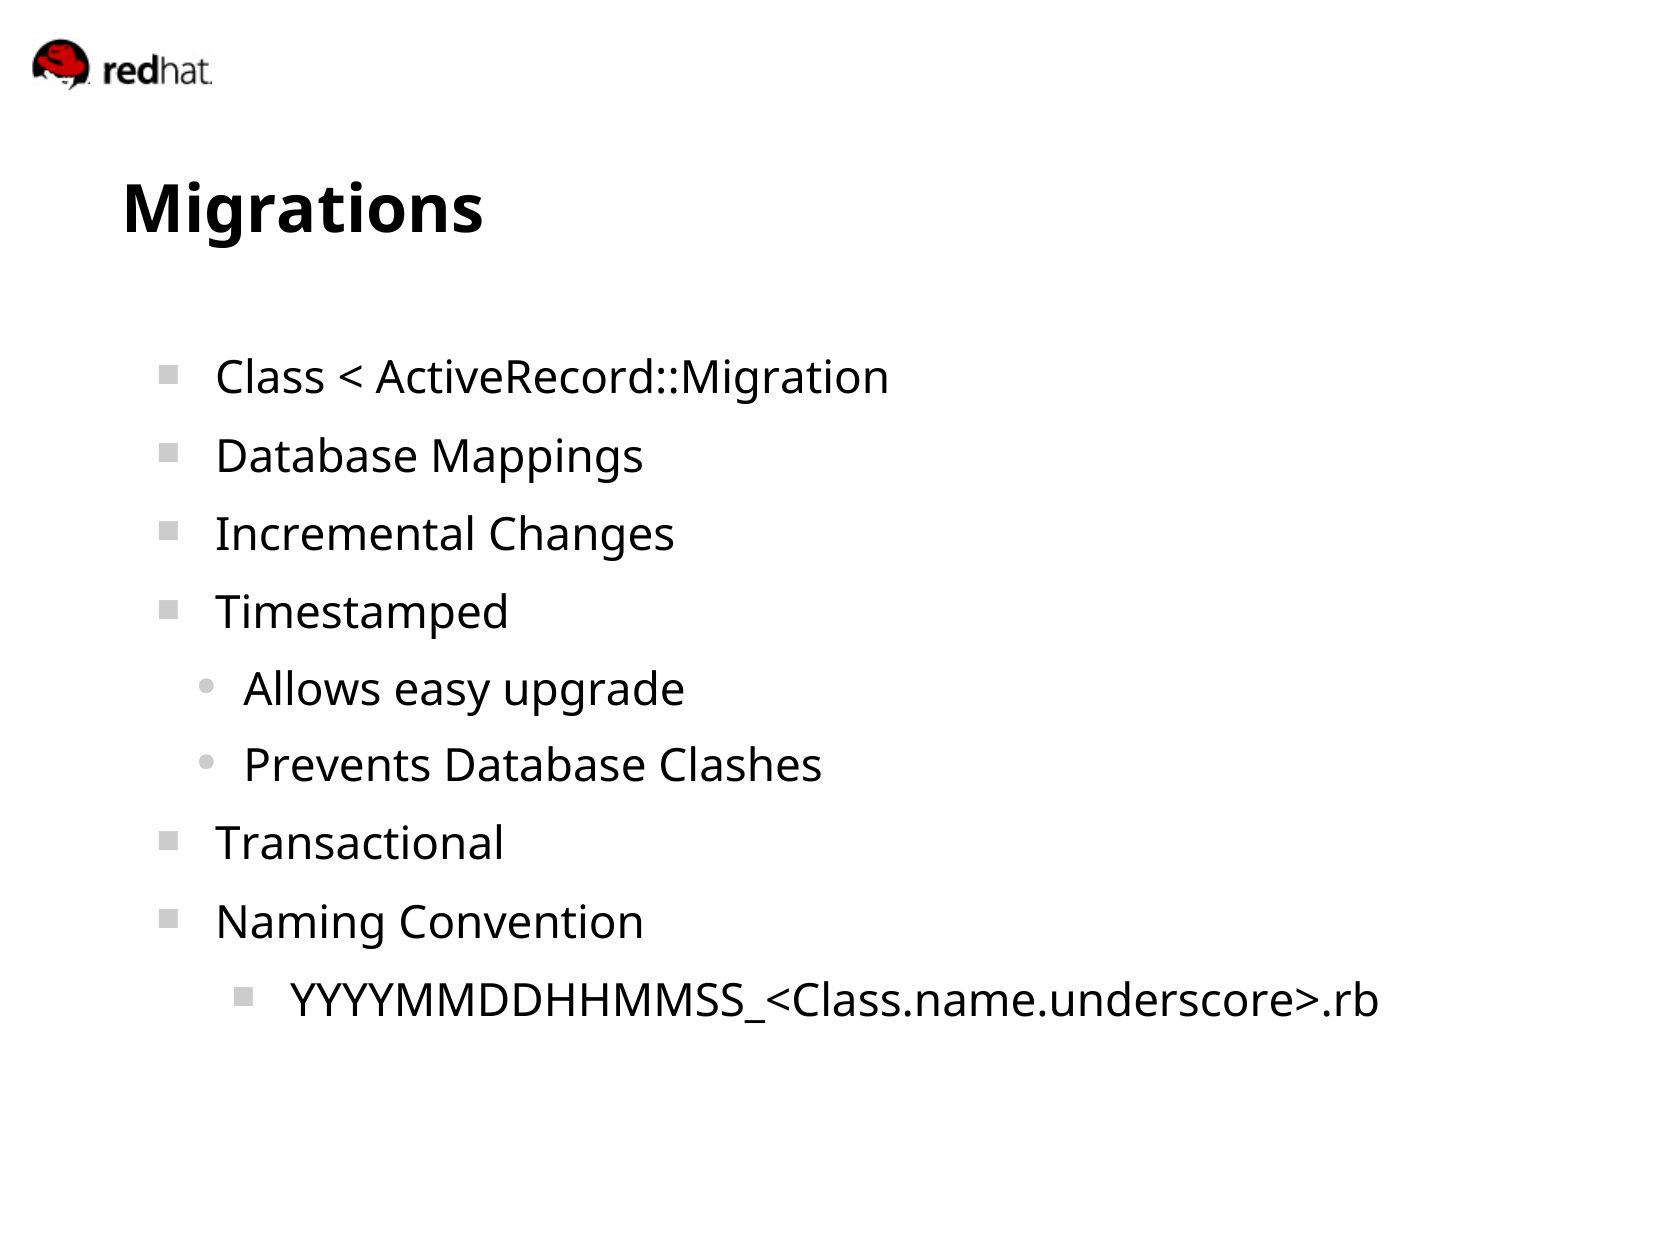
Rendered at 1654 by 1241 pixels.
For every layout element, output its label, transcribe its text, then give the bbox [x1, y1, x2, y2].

list Class < ActiveRecord::Migration Database Mappings Incremental Changes Timestamped Allows easy upgrade Prevents Database Clashes Transactional Naming Convention YYYYMMDDHHMMSS_<Class.name.underscore>.rb [121, 344, 1534, 1127]
picture [31, 37, 212, 98]
title Migrations [121, 102, 1534, 310]
